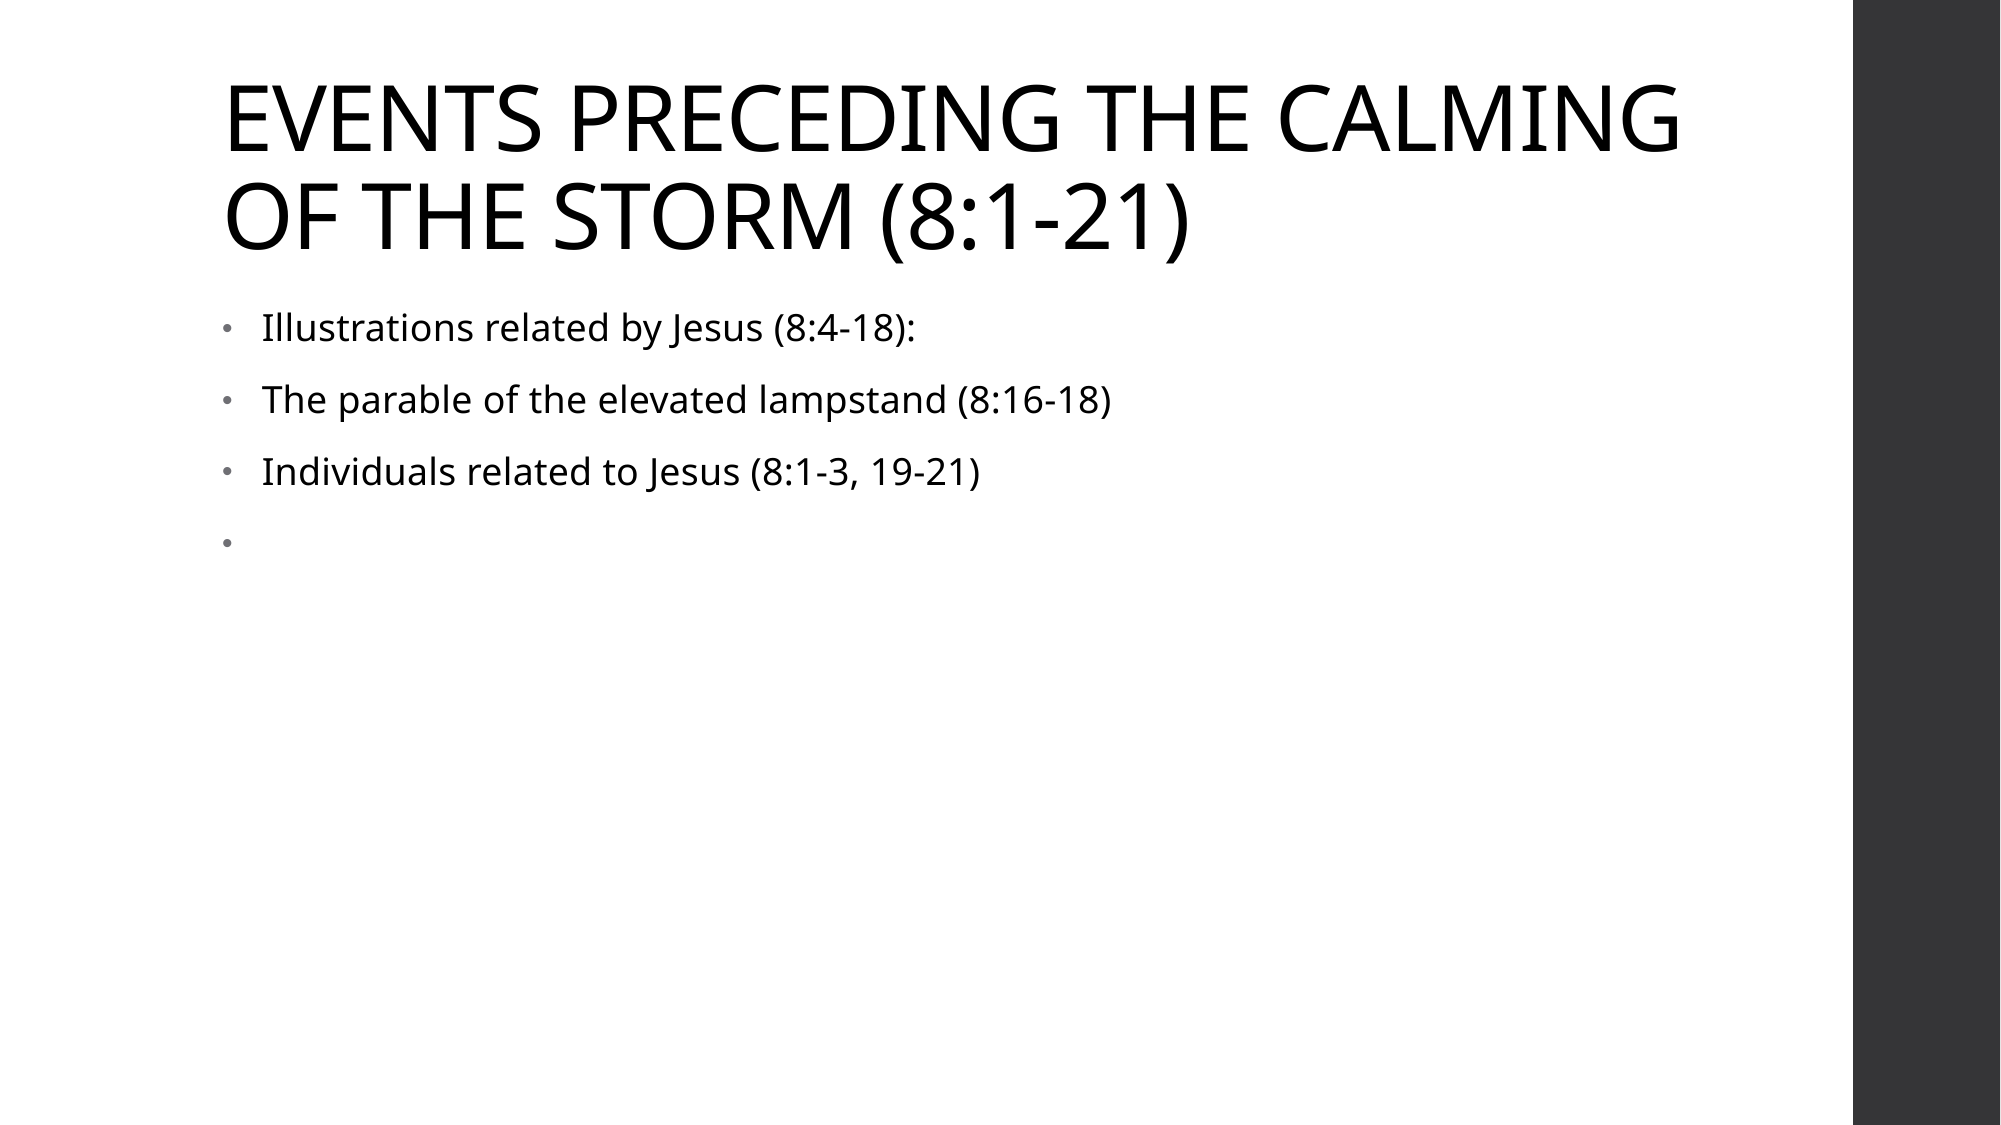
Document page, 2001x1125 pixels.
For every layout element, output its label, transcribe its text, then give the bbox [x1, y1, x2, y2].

title EVENTS PRECEDING THE CALMING OF THE STORM (8:1-21) [206, 60, 1797, 278]
list Illustrations related by Jesus (8:4-18): The parable of the elevated lampstand (8:16-18) Individuals related to Jesus (8:1-3, 19-21) [206, 299, 1617, 1014]
